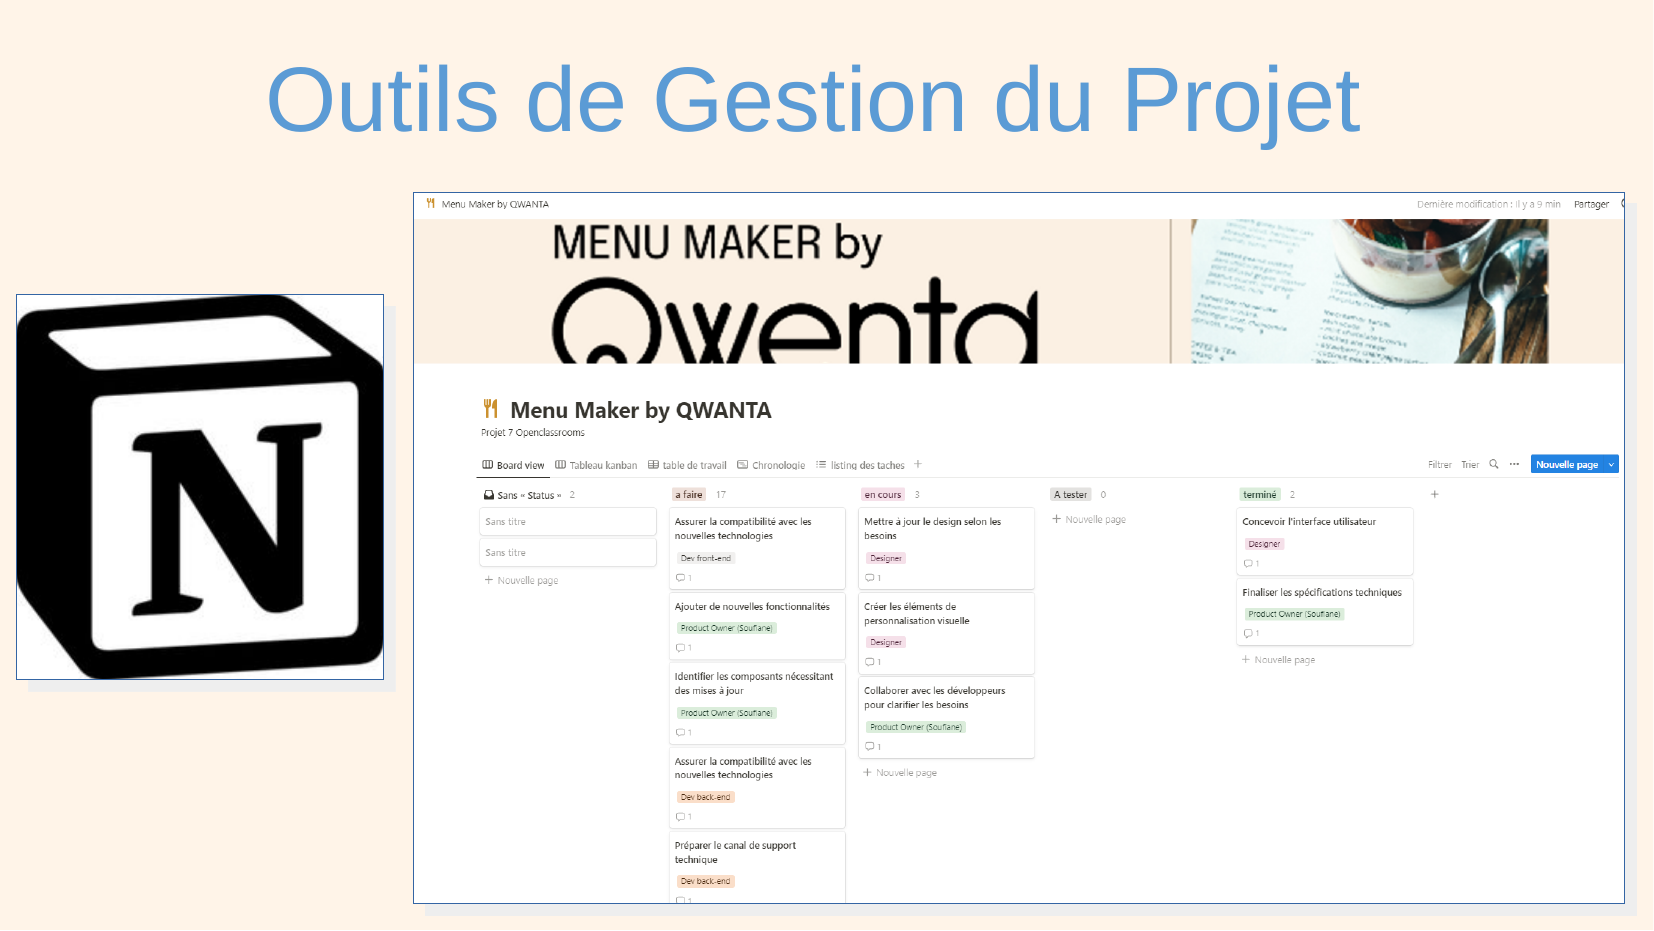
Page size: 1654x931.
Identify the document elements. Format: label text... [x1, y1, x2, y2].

picture [413, 192, 1625, 904]
title Outils de Gestion du Projet [82, 21, 1571, 178]
picture [16, 294, 384, 680]
